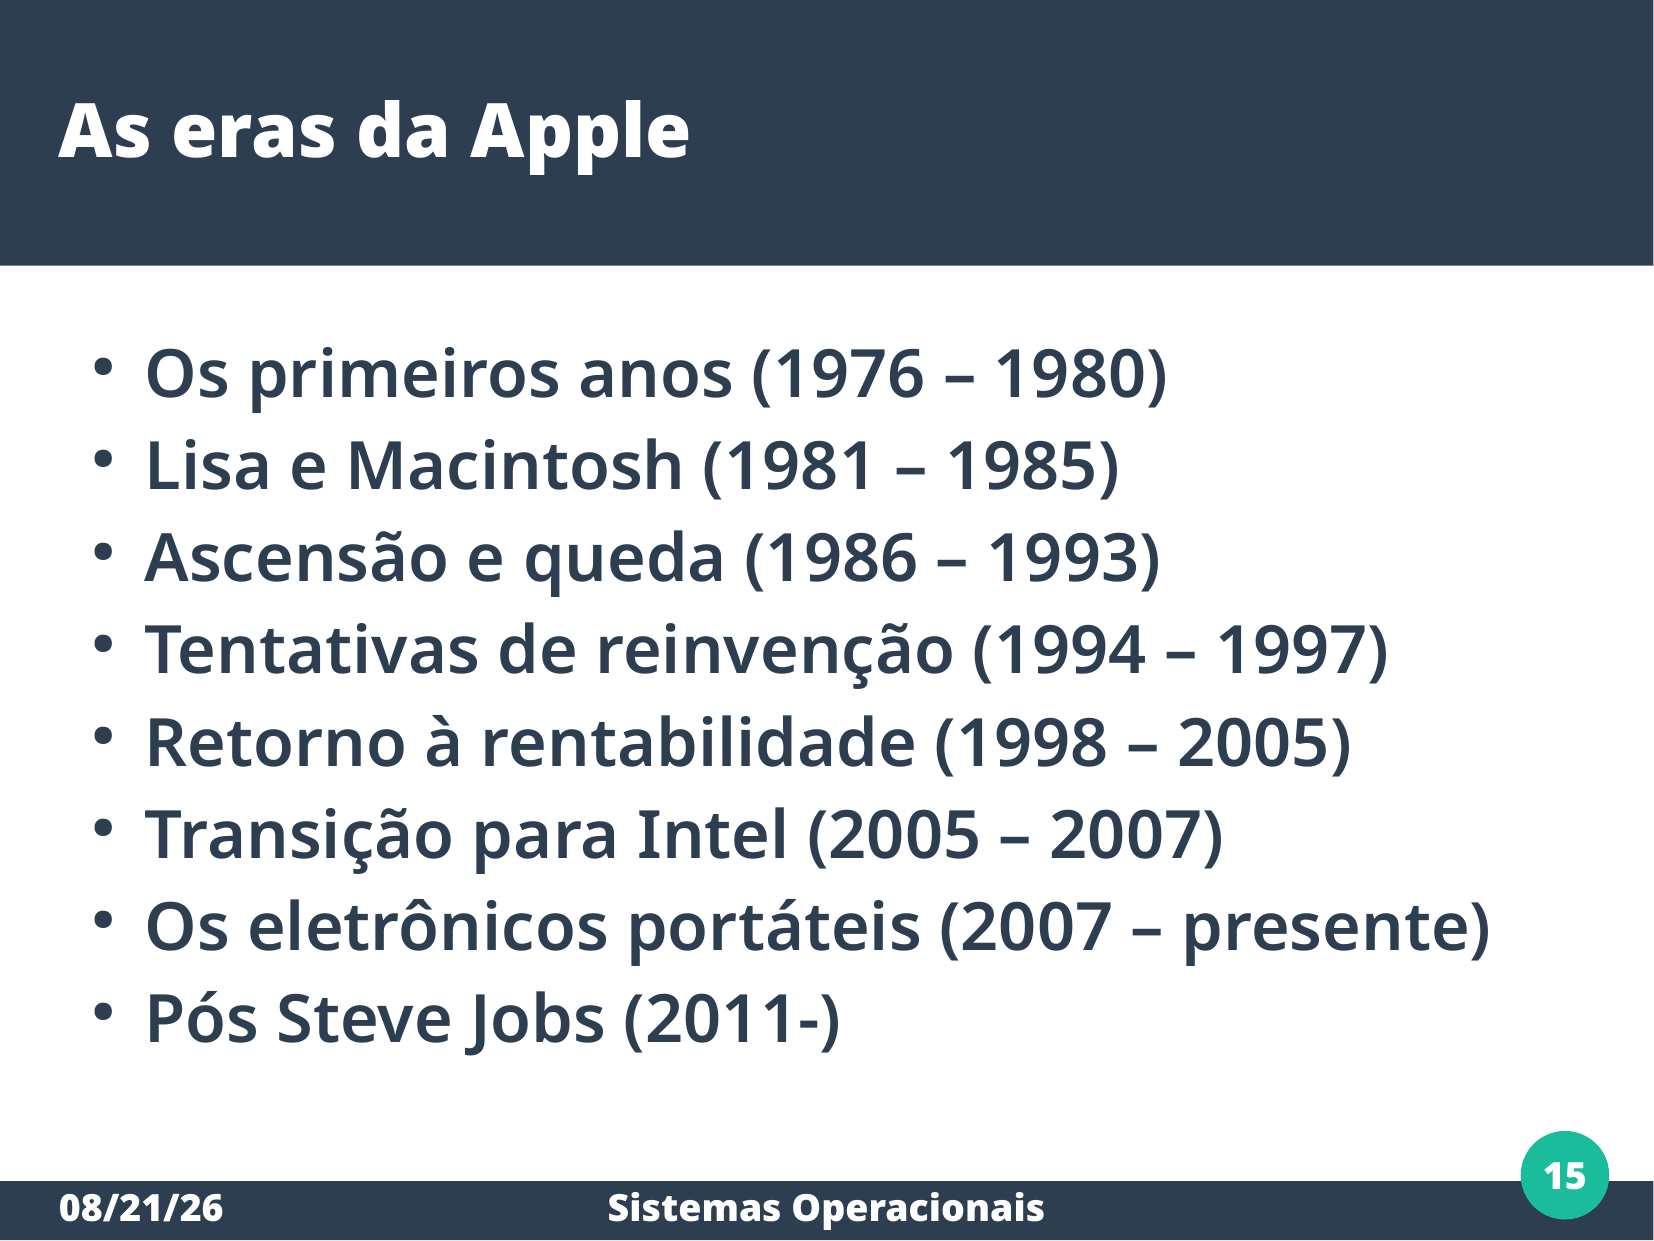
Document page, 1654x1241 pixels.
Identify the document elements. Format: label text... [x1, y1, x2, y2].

title As eras da Apple [59, 49, 1595, 207]
list Os primeiros anos (1976 – 1980) Lisa e Macintosh (1981 – 1985) Ascensão e queda (1986 – 1993) Tentativas de reinvenção (1994 – 1997) Retorno à rentabilidade (1998 – 2005) Transição para Intel (2005 – 2007) Os eletrônicos portáteis (2007 – presente) Pós Steve Jobs (2011-) [59, 324, 1595, 1152]
